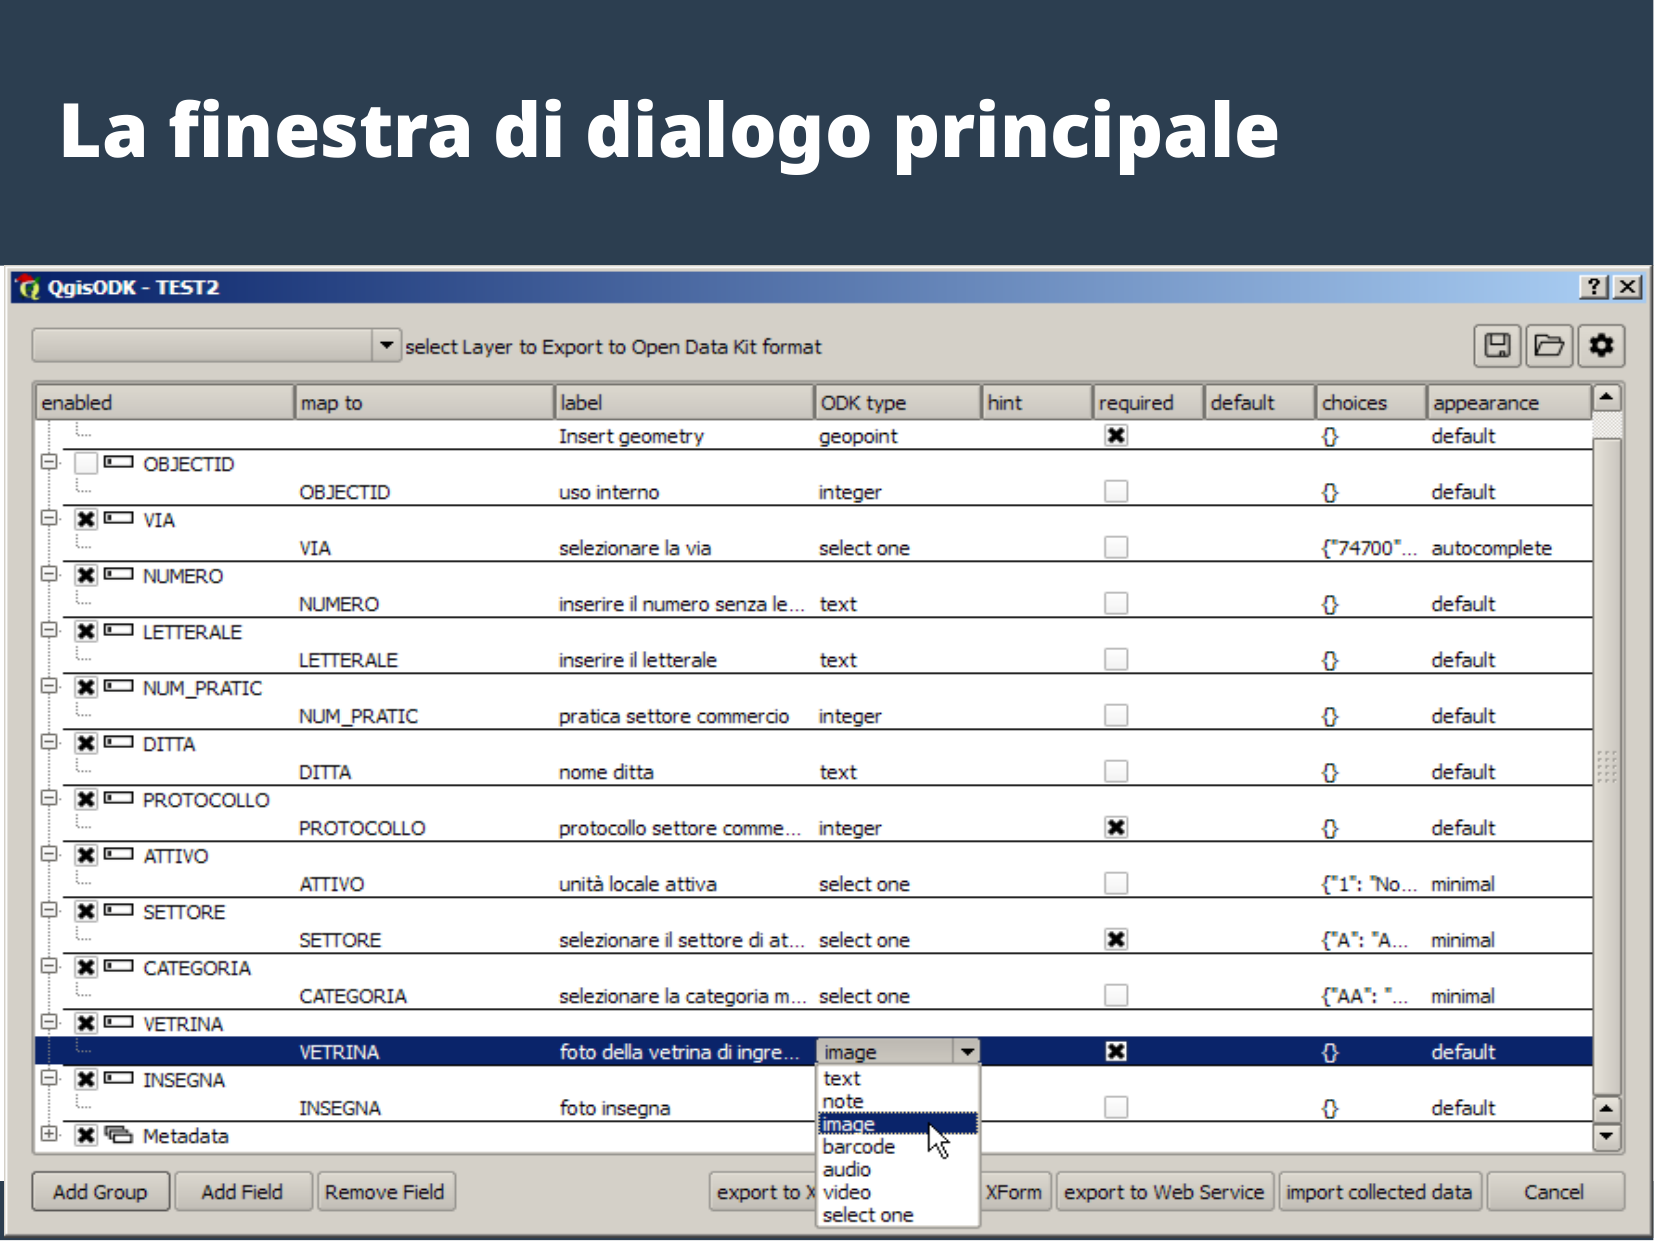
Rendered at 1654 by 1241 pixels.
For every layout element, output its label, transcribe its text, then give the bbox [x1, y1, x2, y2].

title La finestra di dialogo principale [59, 49, 1595, 207]
picture [4, 265, 1654, 1238]
